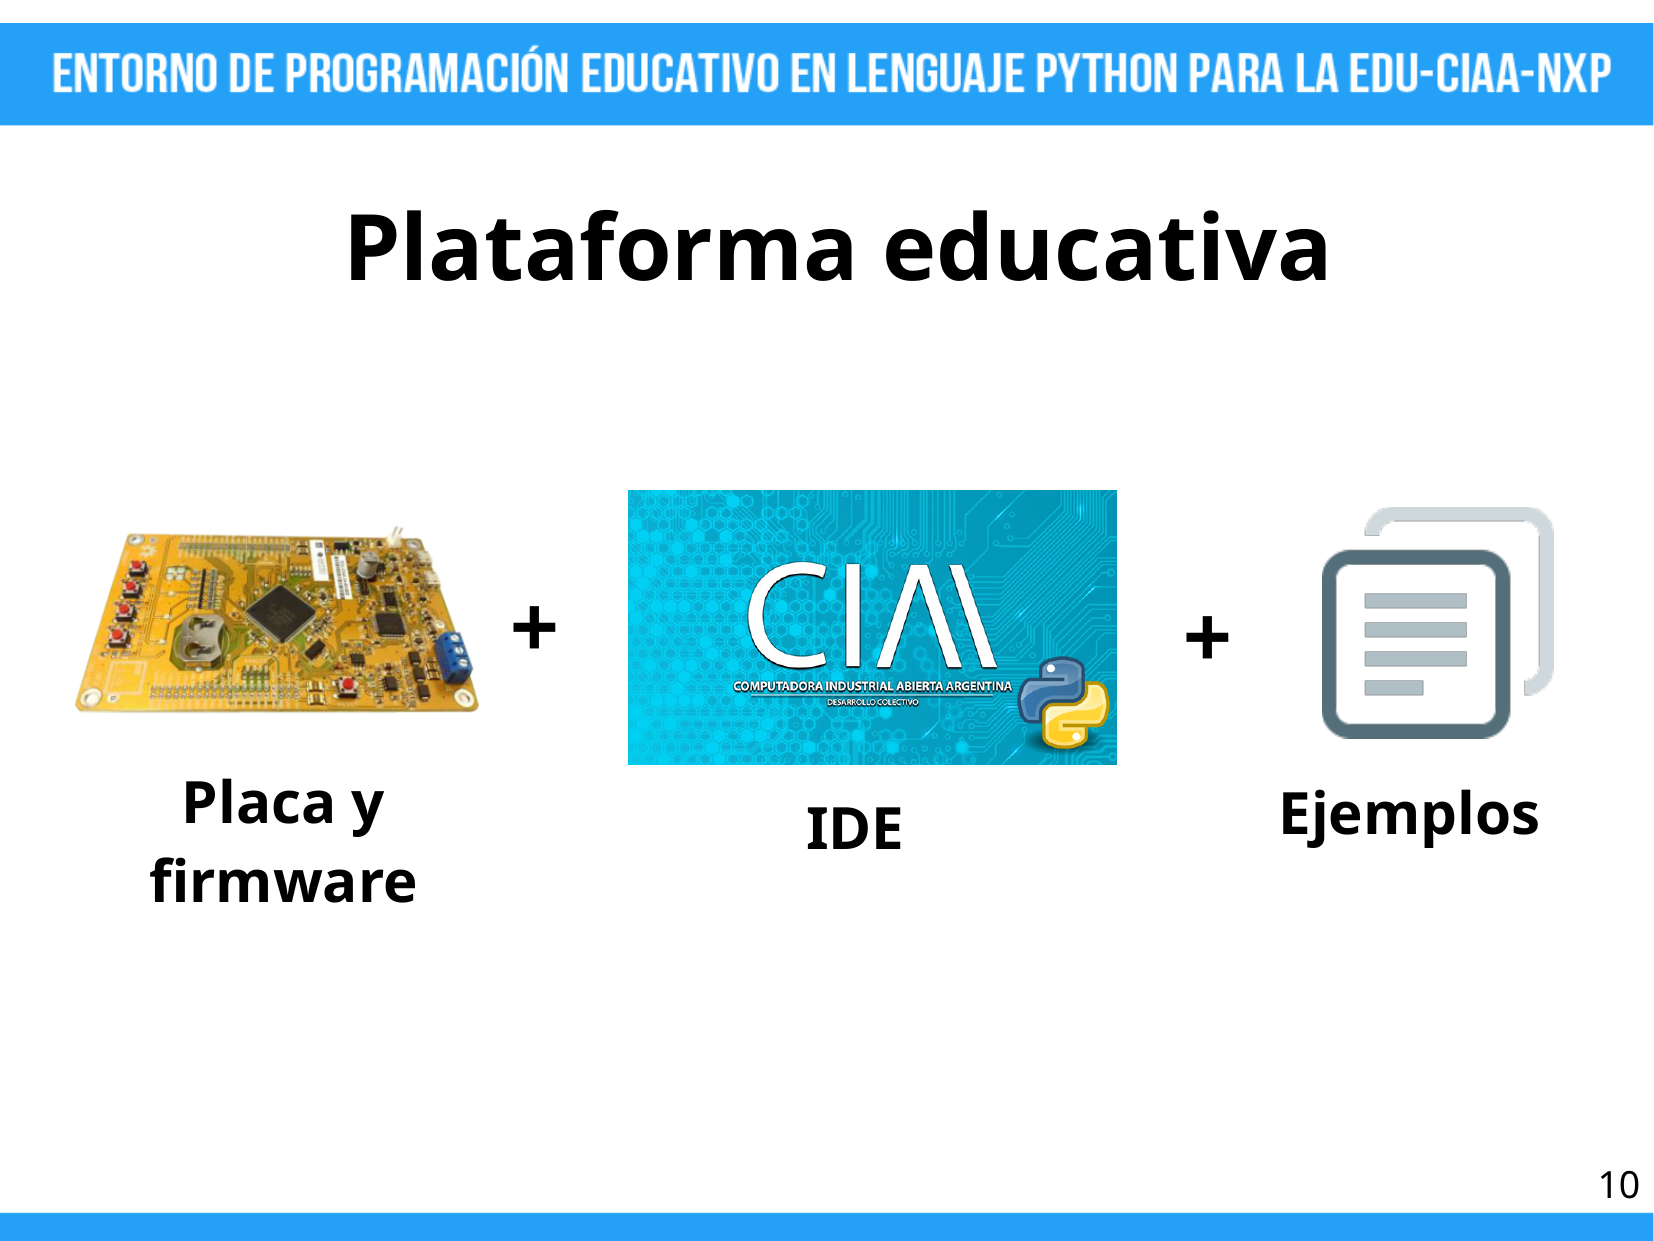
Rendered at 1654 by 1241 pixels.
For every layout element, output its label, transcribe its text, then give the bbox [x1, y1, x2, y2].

text_box 10 [1582, 1151, 1654, 1241]
picture [0, 23, 1654, 1241]
text_box + [1169, 583, 1248, 691]
text_box Placa y firmware [35, 753, 532, 909]
text_box + [496, 572, 575, 681]
text_box IDE [791, 779, 1288, 865]
title Plataforma educativa [94, 141, 1583, 349]
text_box Ejemplos [1263, 765, 1595, 851]
